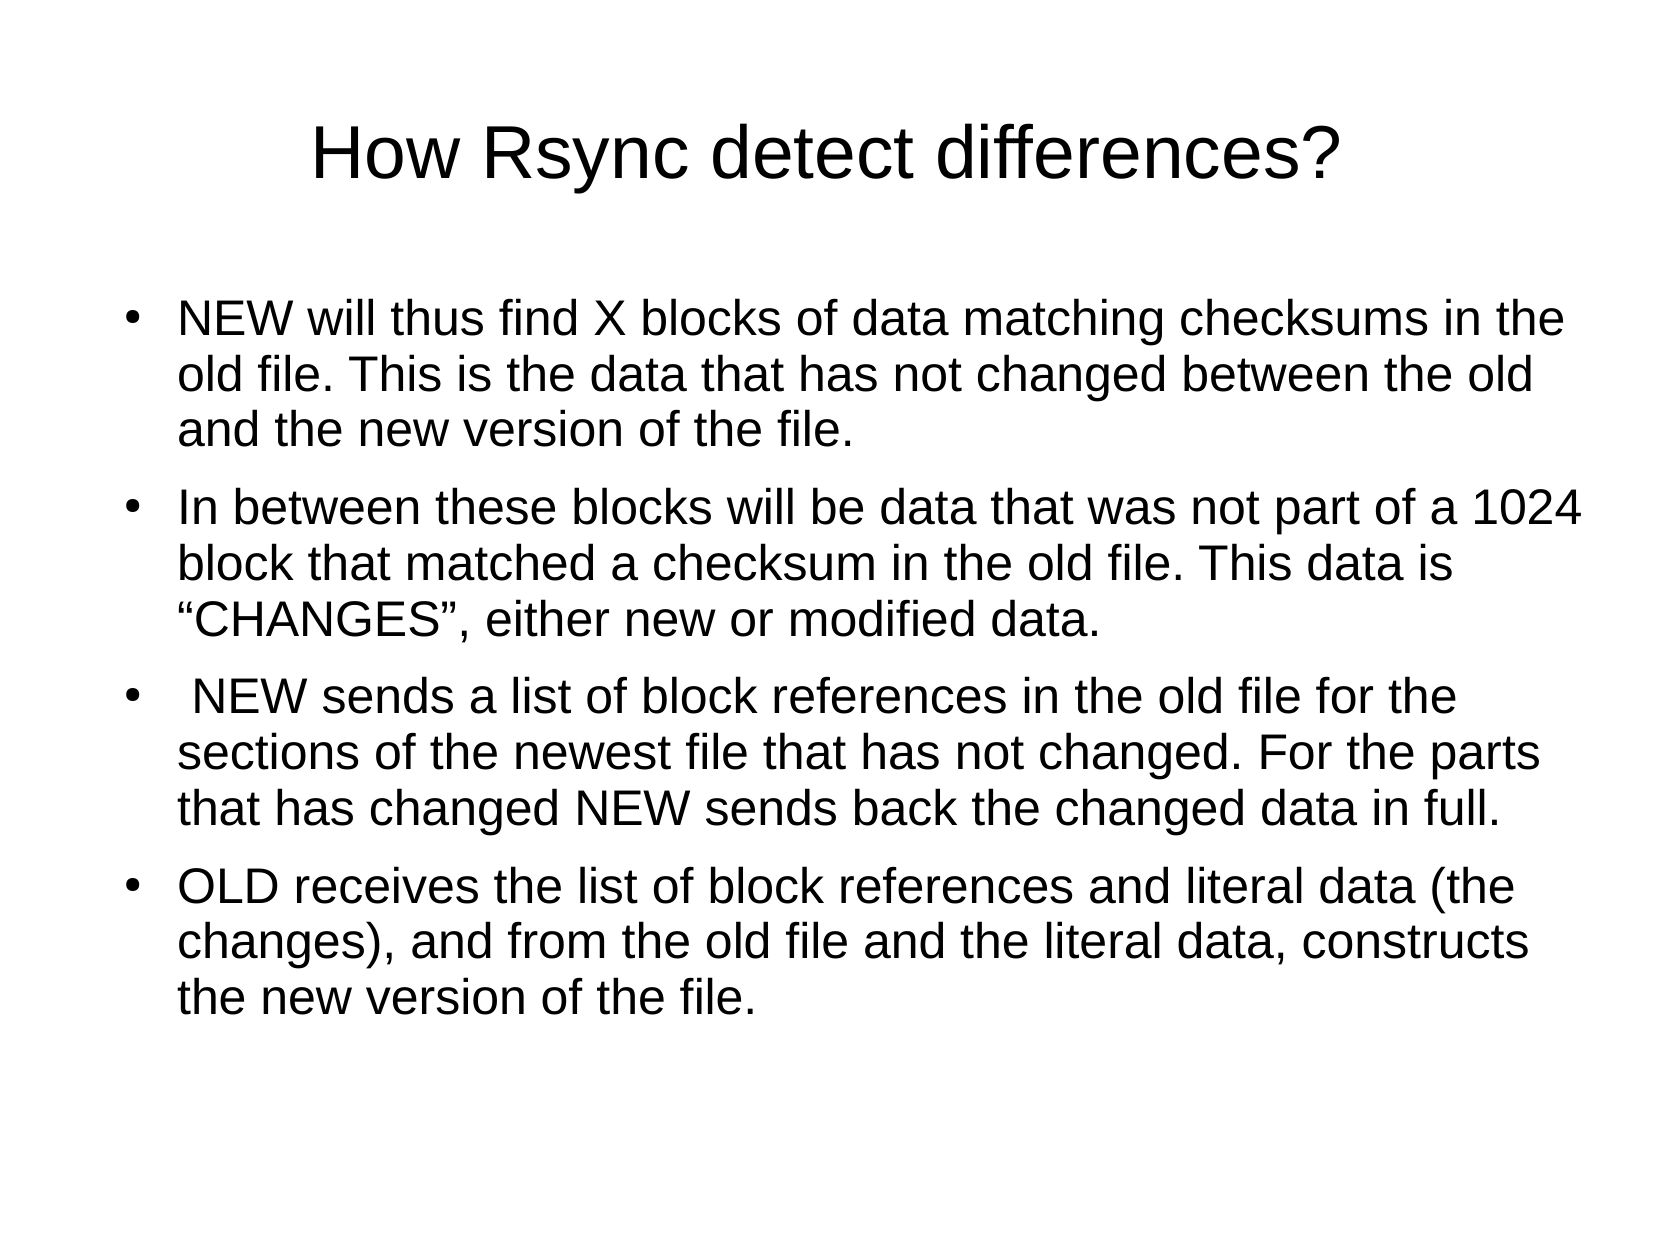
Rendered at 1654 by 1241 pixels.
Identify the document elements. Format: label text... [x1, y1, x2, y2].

title How Rsync detect differences? [82, 49, 1571, 257]
list NEW will thus find X blocks of data matching checksums in the old file. This is the data that has not changed between the old and the new version of the file. In between these blocks will be data that was not part of a 1024 block that matched a checksum in the old file. This data is “CHANGES”, either new or modified data. NEW sends a list of block references in the old file for the sections of the newest file that has not changed. For the parts that has changed NEW sends back the changed data in full. OLD receives the list of block references and literal data (the changes), and from the old file and the literal data, constructs the new version of the file. [106, 290, 1595, 1052]
